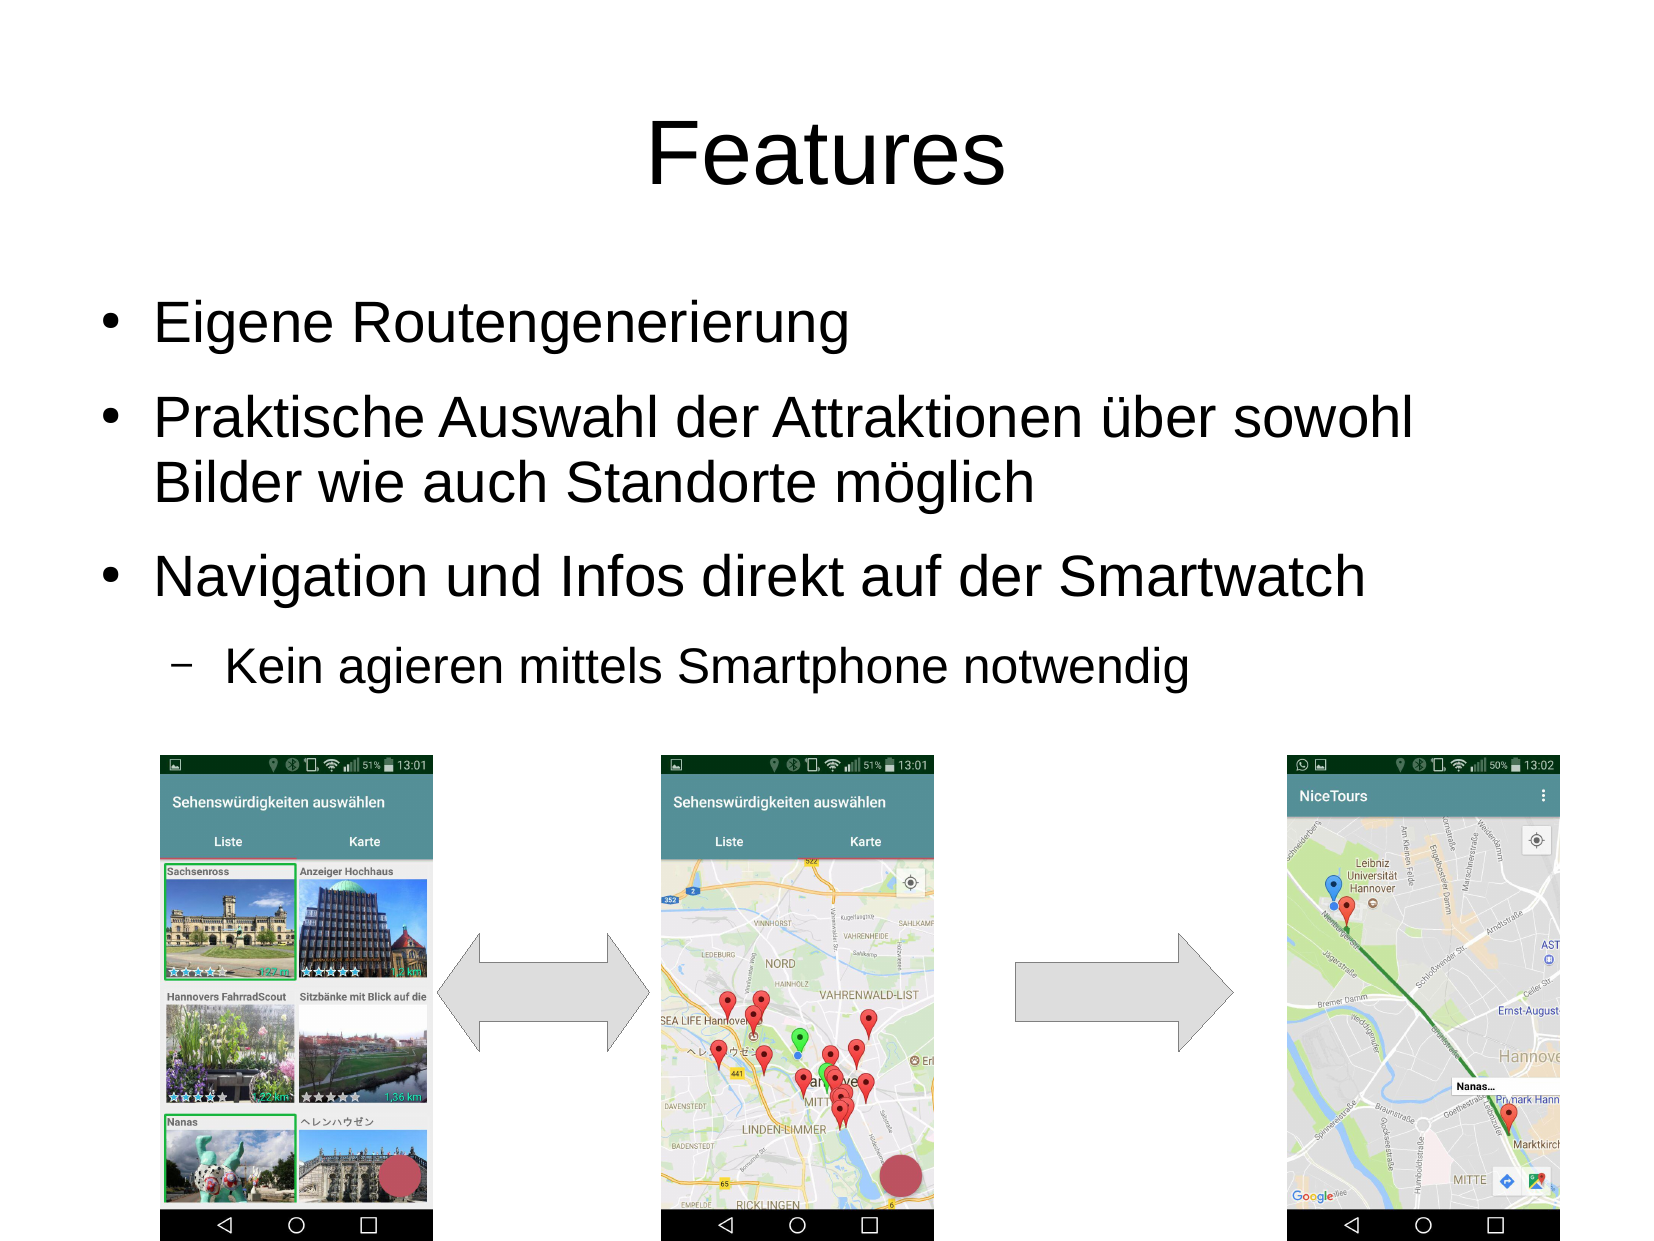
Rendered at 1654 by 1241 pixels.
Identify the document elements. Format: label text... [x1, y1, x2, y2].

picture [661, 755, 934, 1241]
picture [160, 755, 433, 1241]
picture [1287, 755, 1560, 1241]
list Eigene Routengenerierung Praktische Auswahl der Attraktionen über sowohl Bilder wie auch Standorte möglich Navigation und Infos direkt auf der Smartwatch Kein agieren mittels Smartphone notwendig [82, 290, 1571, 1109]
title Features [82, 49, 1571, 257]
text_box [437, 933, 650, 1052]
text_box [1015, 933, 1234, 1052]
